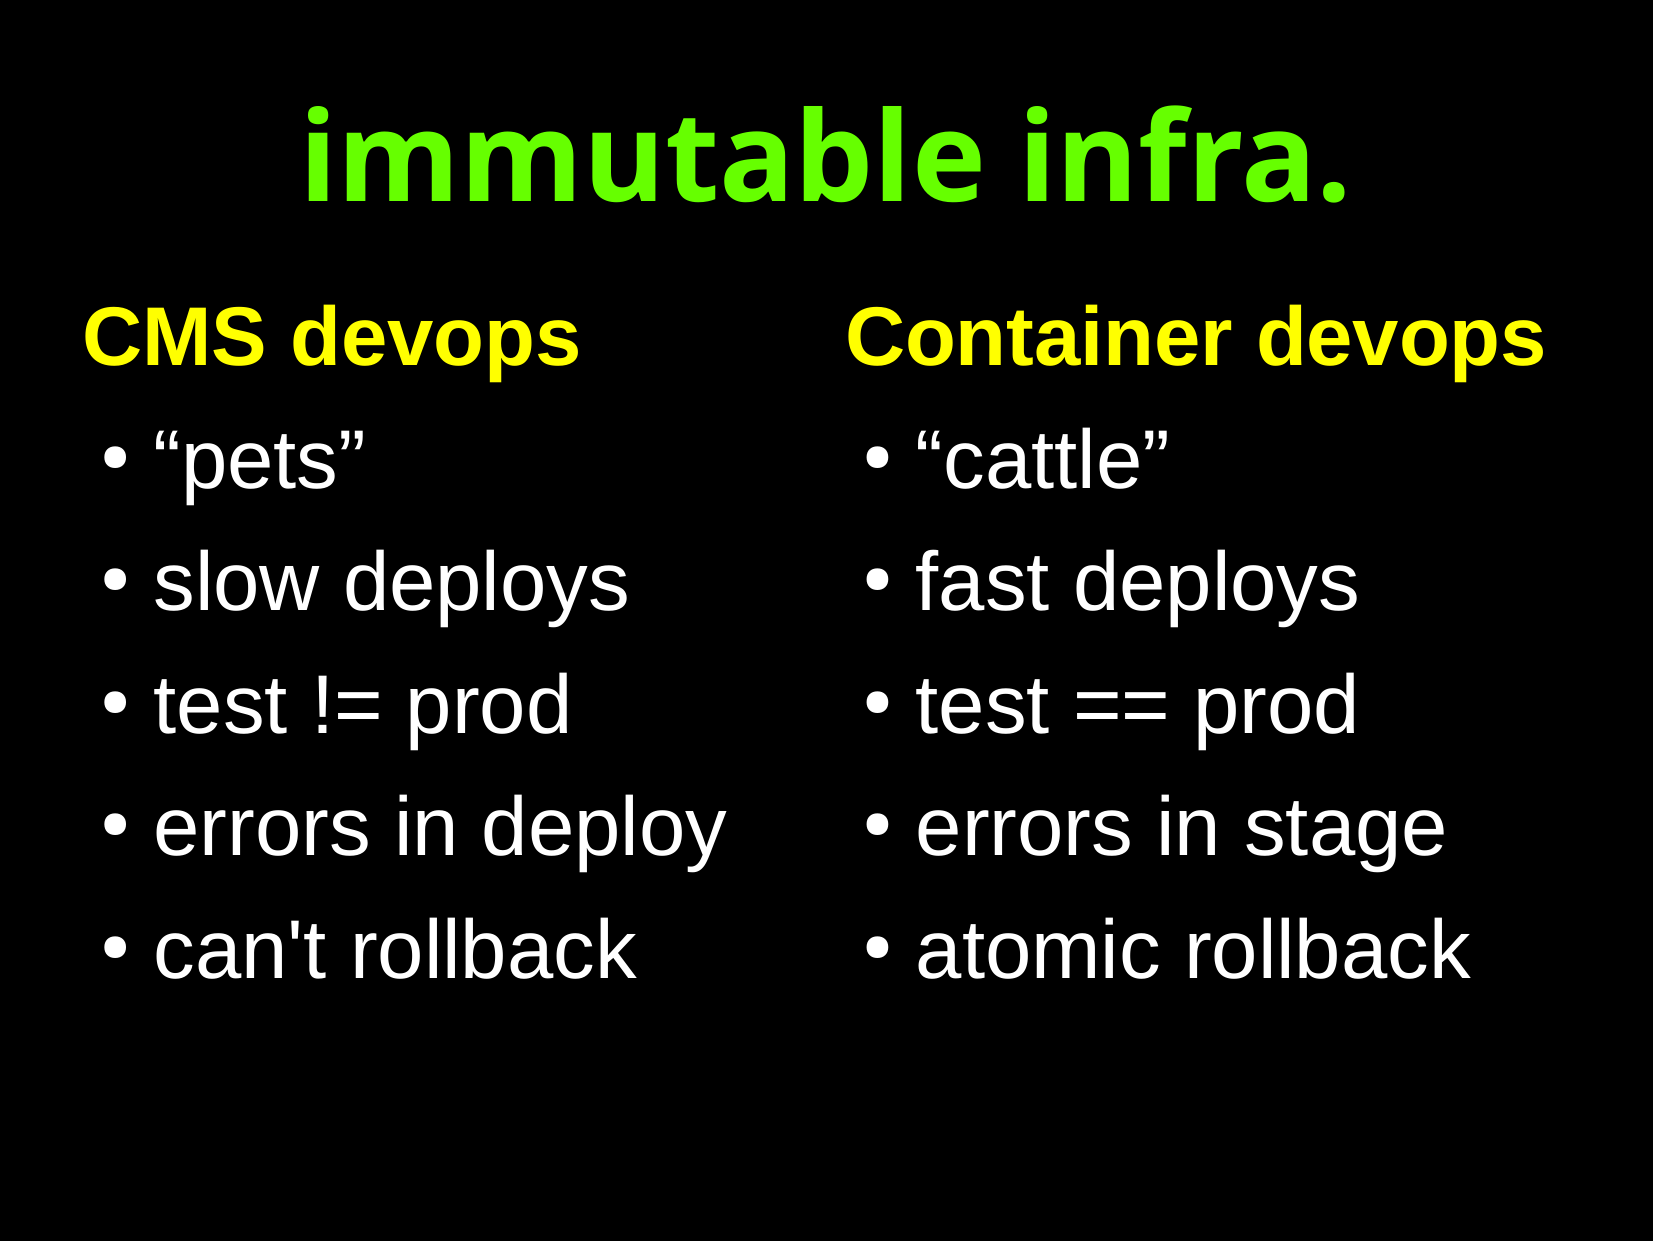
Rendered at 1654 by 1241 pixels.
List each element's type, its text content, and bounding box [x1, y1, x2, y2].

list Container devops “cattle” fast deploys test == prod errors in stage atomic rollback [844, 290, 1571, 1010]
title immutable infra. [82, 49, 1571, 257]
list CMS devops “pets” slow deploys test != prod errors in deploy can't rollback [82, 290, 826, 1096]
